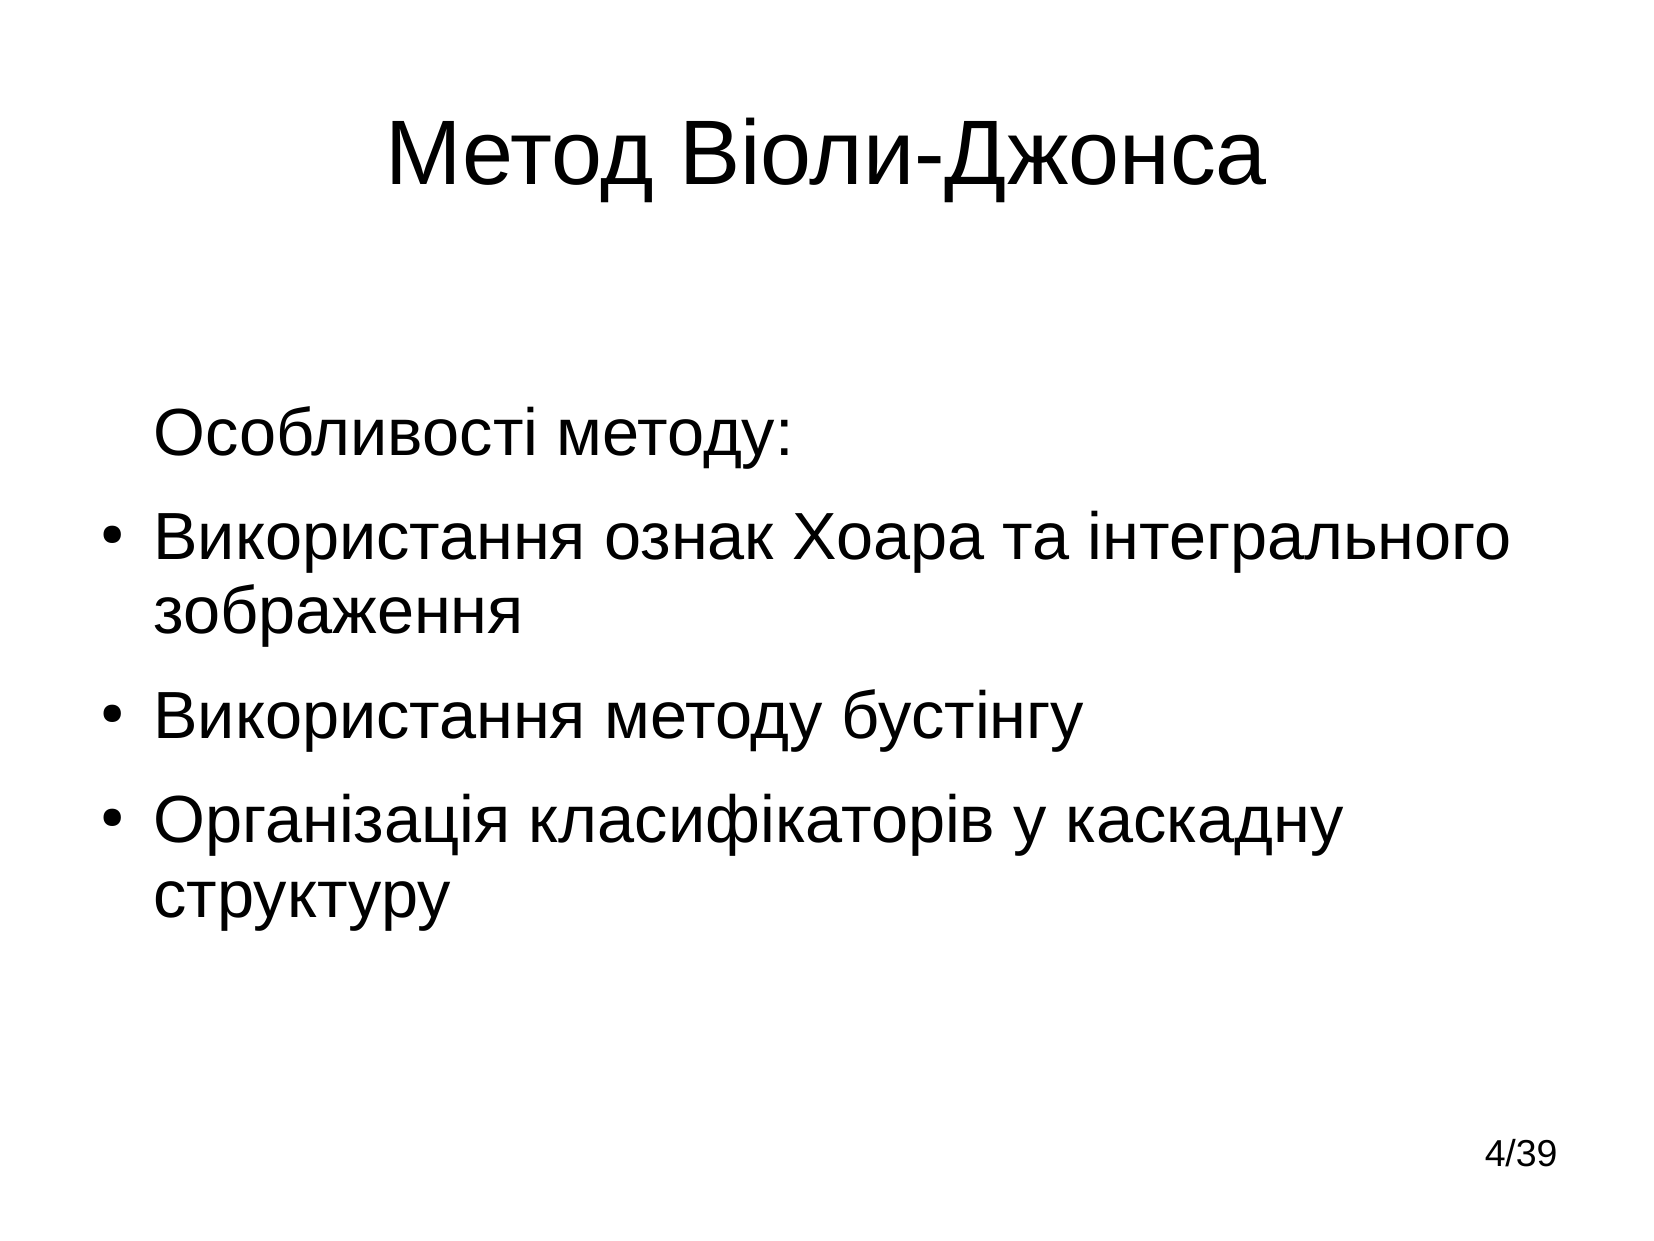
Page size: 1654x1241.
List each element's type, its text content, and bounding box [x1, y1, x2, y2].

title Метод Віоли-Джонса [82, 49, 1571, 257]
list Особливості методу: Використання ознак Хоара та інтегрального зображення Використання методу бустінгу Організація класифікаторів у каскадну структуру [82, 290, 1571, 1010]
text_box 4/39 [1470, 1125, 1606, 1182]
